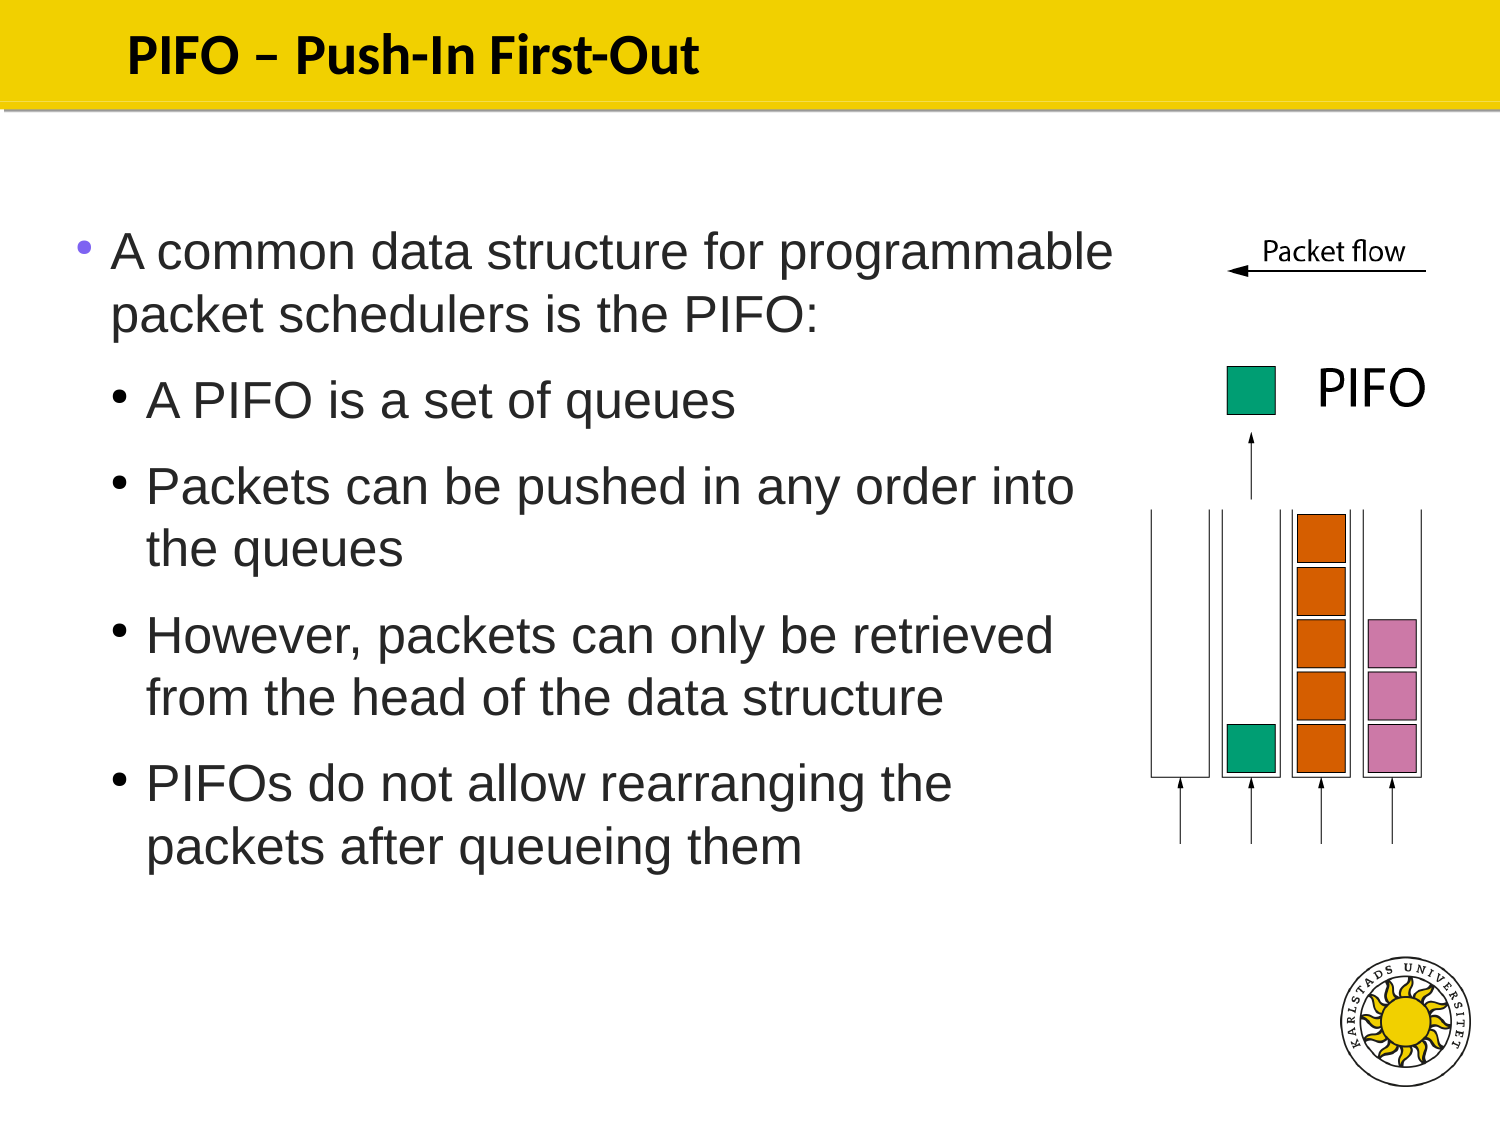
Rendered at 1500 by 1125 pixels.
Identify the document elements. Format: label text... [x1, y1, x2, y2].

list A common data structure for programmable packet schedulers is the PIFO: A PIFO is a set of queues Packets can be pushed in any order into the queues However, packets can only be retrieved from the head of the data structure PIFOs do not allow rearranging the packets after queueing them [60, 137, 1141, 991]
picture [1340, 948, 1471, 1095]
title PIFO – Push-In First-Out [112, 0, 1388, 102]
picture [1150, 235, 1426, 844]
